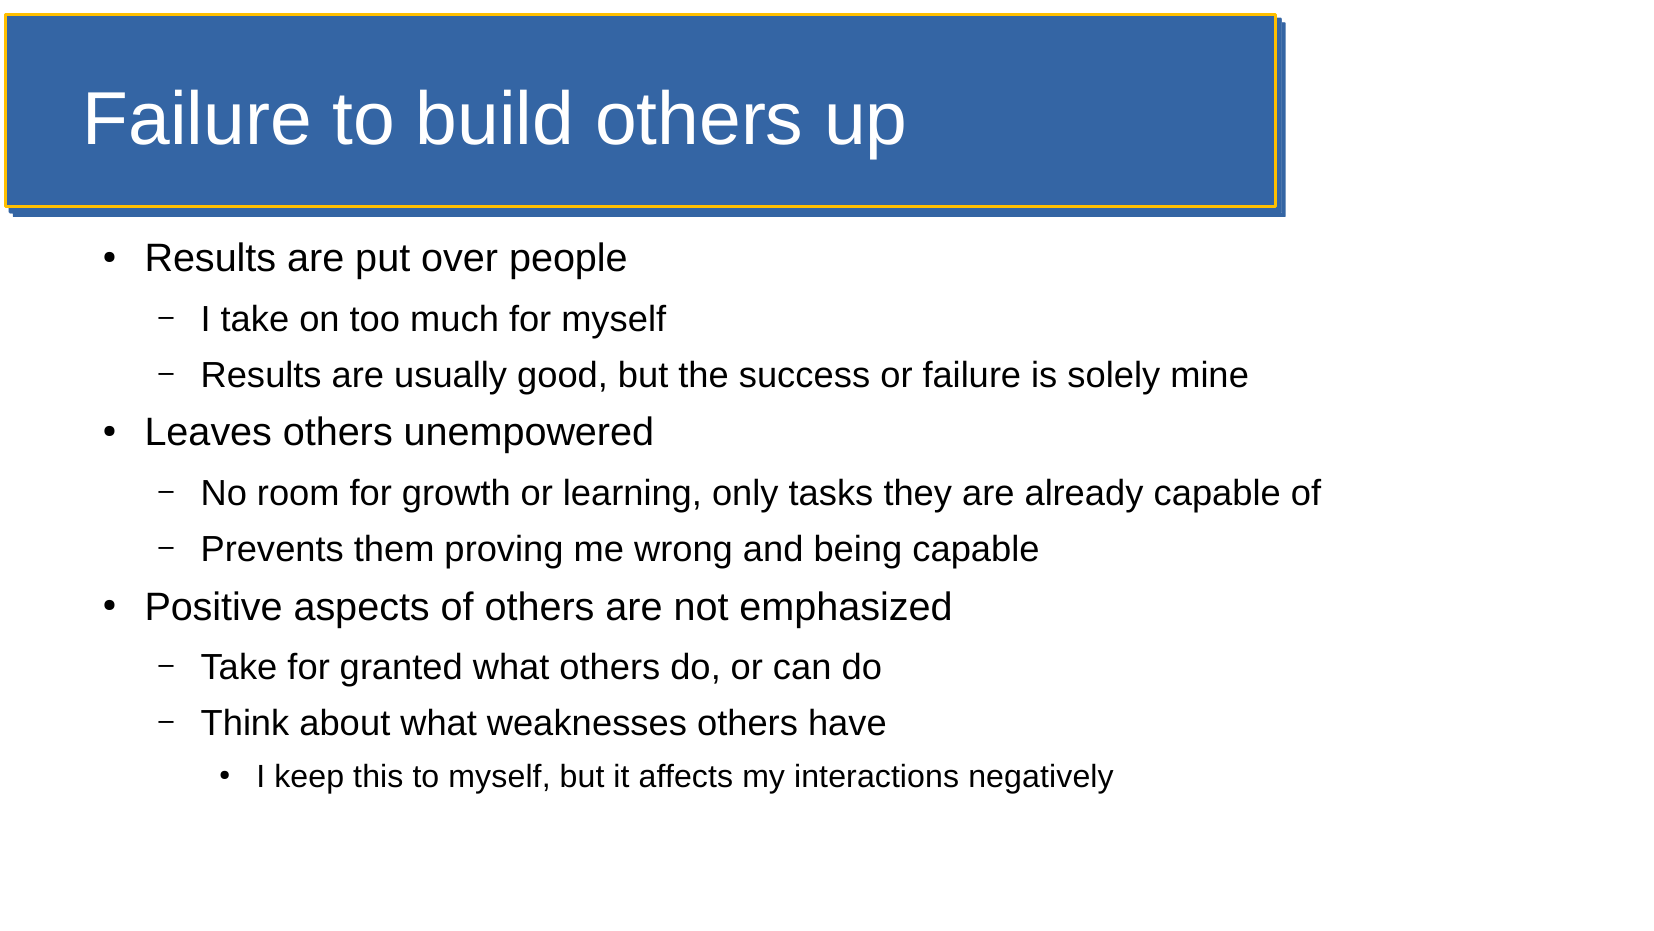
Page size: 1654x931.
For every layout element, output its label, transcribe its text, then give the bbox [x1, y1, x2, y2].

title Failure to build others up [82, 44, 1235, 192]
list Results are put over people I take on too much for myself Results are usually good, but the success or failure is solely mine Leaves others unempowered No room for growth or learning, only tasks they are already capable of Prevents them proving me wrong and being capable Positive aspects of others are not emphasized Take for granted what others do, or can do Think about what weaknesses others have I keep this to myself, but it affects my interactions negatively [88, 236, 1565, 798]
